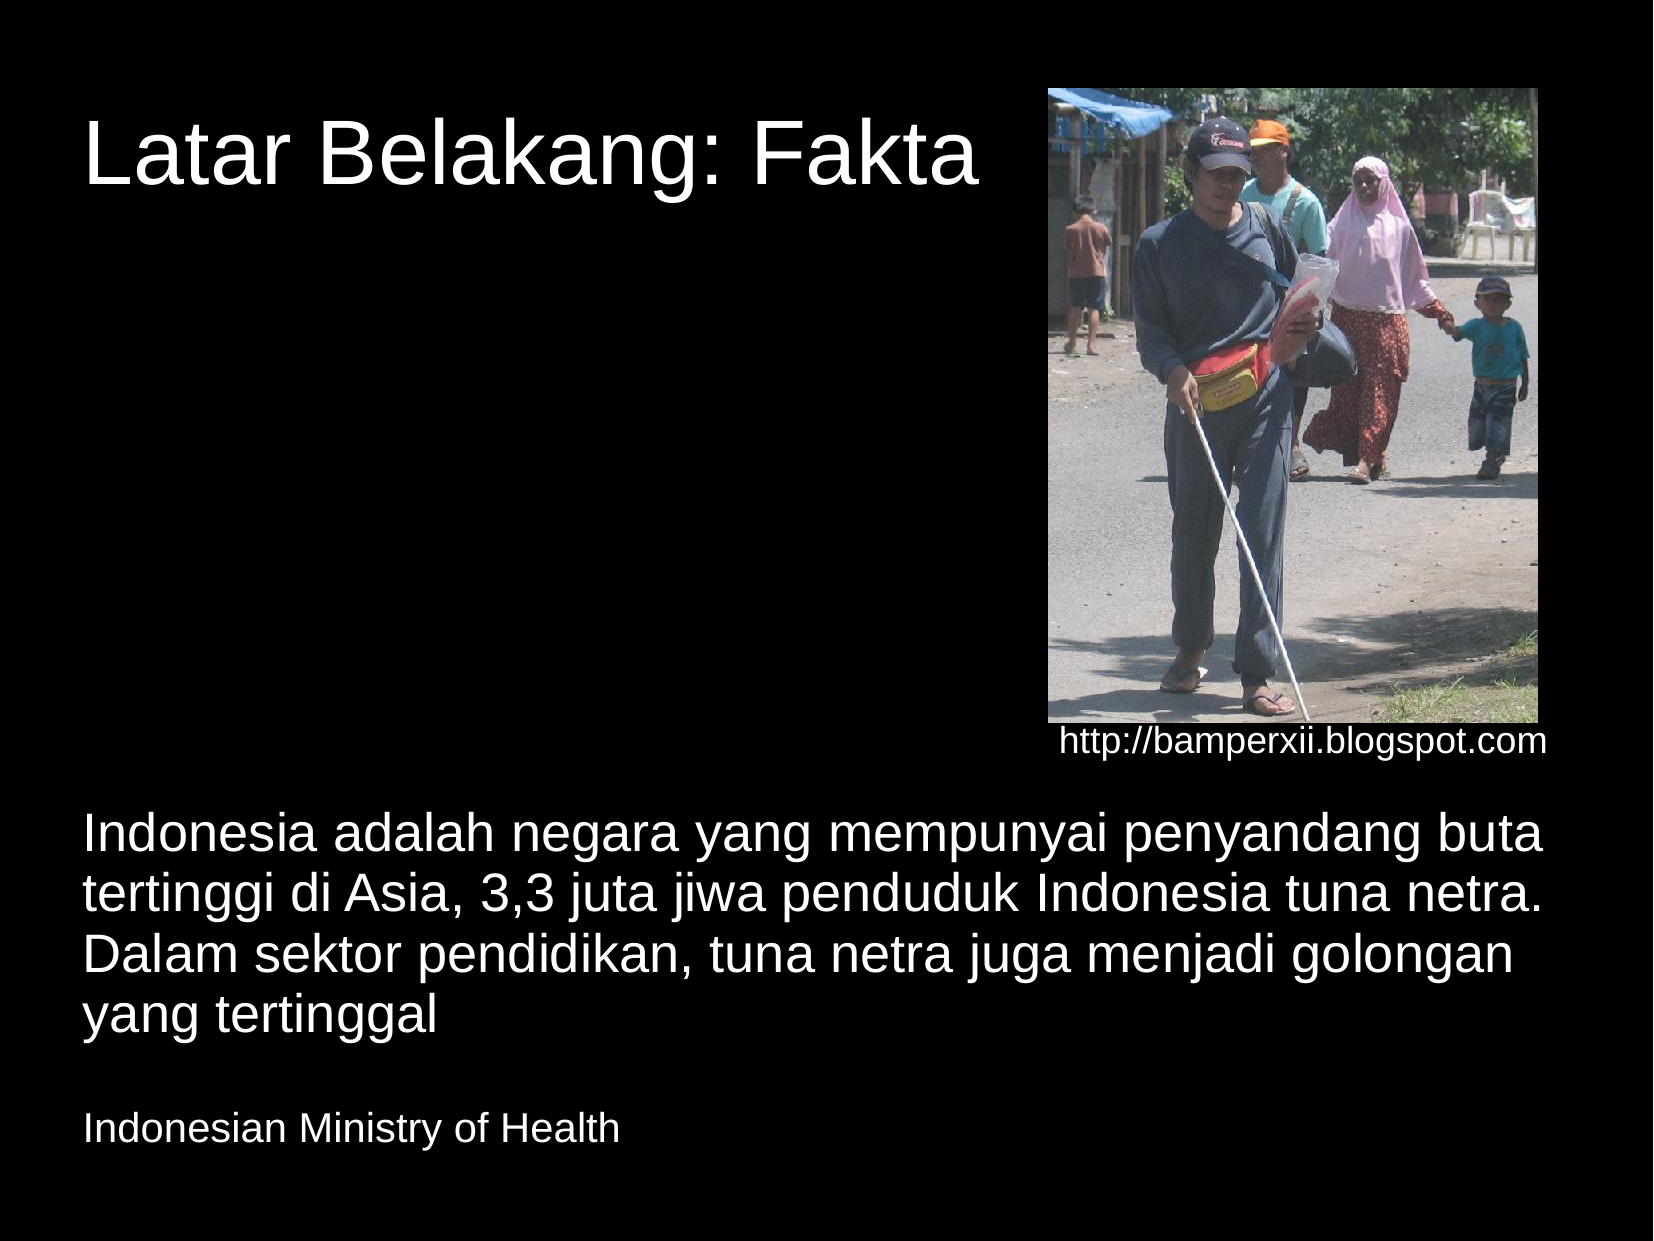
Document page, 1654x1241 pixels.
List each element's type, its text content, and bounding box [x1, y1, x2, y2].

picture [1048, 88, 1538, 712]
title Latar Belakang: Fakta [82, 56, 1571, 250]
subtitle Indonesia adalah negara yang mempunyai penyandang buta tertinggi di Asia, 3,3 juta jiwa penduduk Indonesia tuna netra. Dalam sektor pendidikan, tuna netra juga menjadi golongan yang tertinggal Indonesian Ministry of Health [82, 763, 1571, 1191]
text_box http://bamperxii.blogspot.com [1044, 712, 1570, 770]
